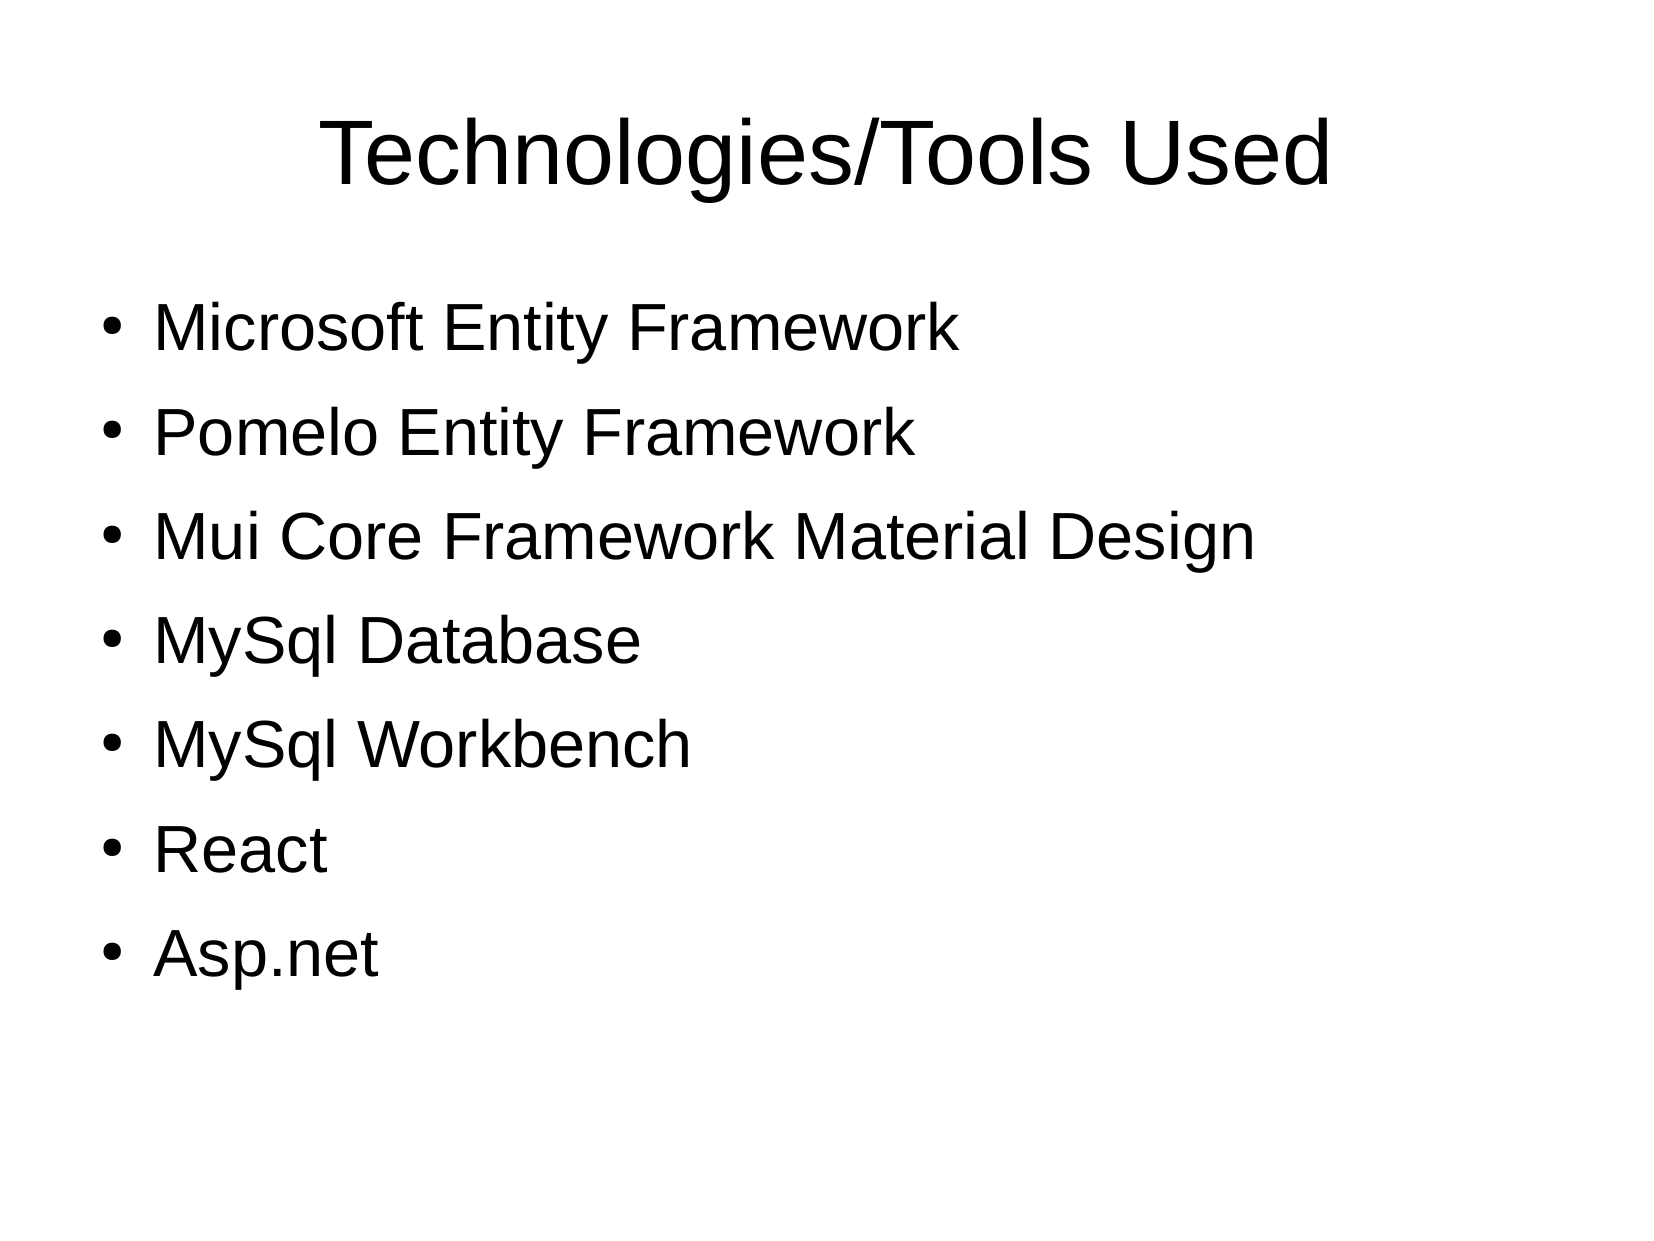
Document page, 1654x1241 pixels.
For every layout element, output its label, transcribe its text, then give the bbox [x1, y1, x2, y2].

list Microsoft Entity Framework Pomelo Entity Framework Mui Core Framework Material Design MySql Database MySql Workbench React Asp.net [82, 290, 1571, 1109]
title Technologies/Tools Used [82, 49, 1571, 257]
